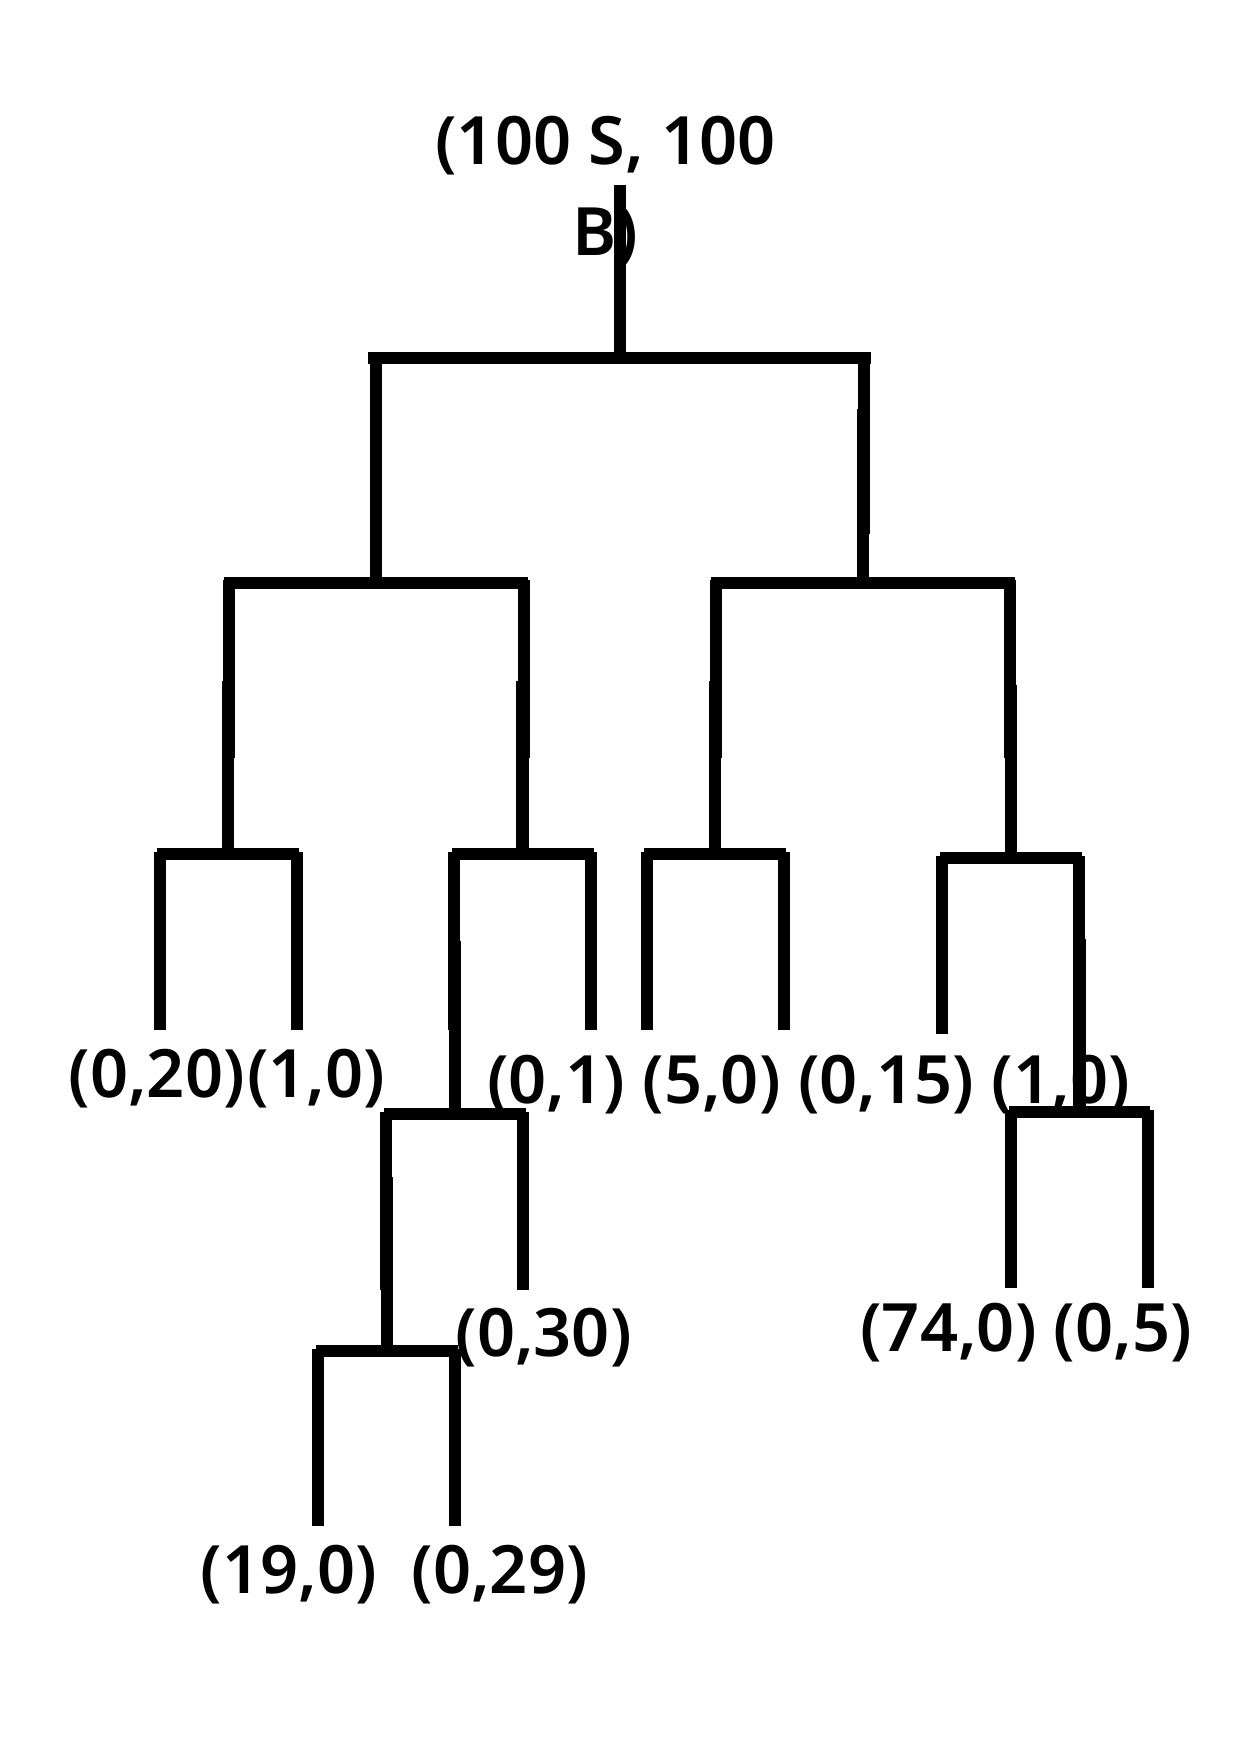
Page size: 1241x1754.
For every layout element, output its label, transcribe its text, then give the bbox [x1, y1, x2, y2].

text_box (0,30) [319, 1277, 769, 1375]
text_box (0,1) (5,0) (0,15) (1,0) [472, 1024, 1147, 1200]
text_box (74,0) (0,5) [801, 1272, 1241, 1370]
text_box (19,0) (0,29) [169, 1514, 620, 1612]
text_box (100 S, 100 B) [381, 85, 831, 182]
text_box (0,20) [0, 1018, 91, 1116]
text_box (1,0) [91, 1018, 542, 1116]
